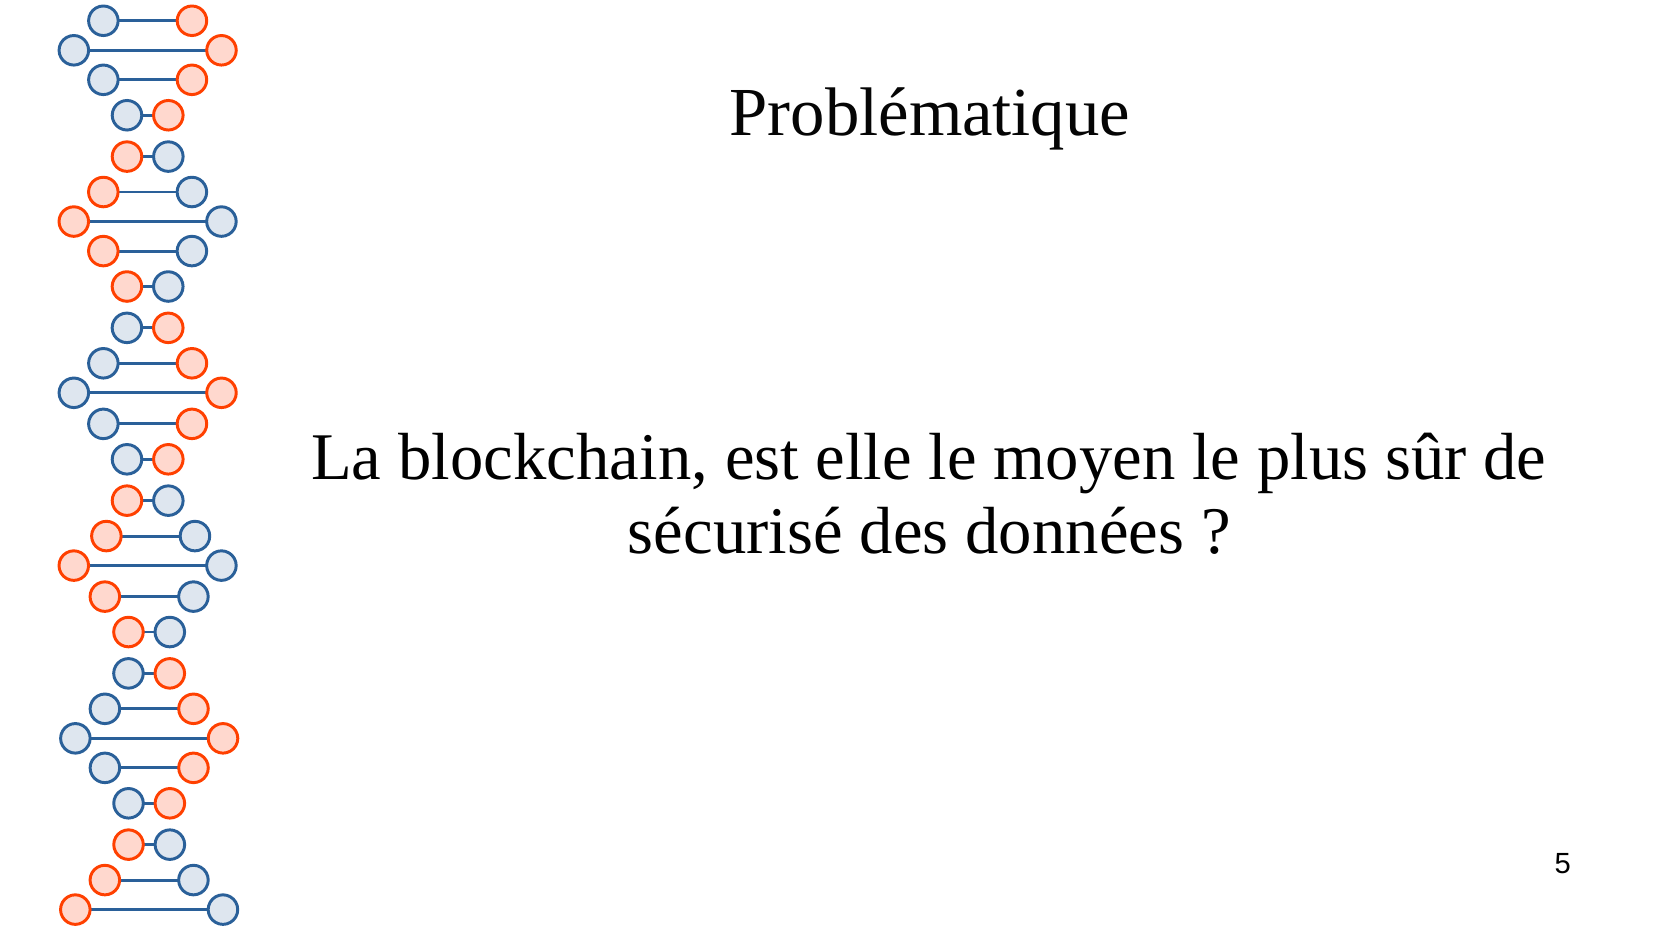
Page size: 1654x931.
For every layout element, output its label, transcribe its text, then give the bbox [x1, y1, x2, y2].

title Problématique [265, 35, 1595, 189]
subtitle La blockchain, est elle le moyen le plus sûr de sécurisé des données ? [265, 224, 1595, 764]
